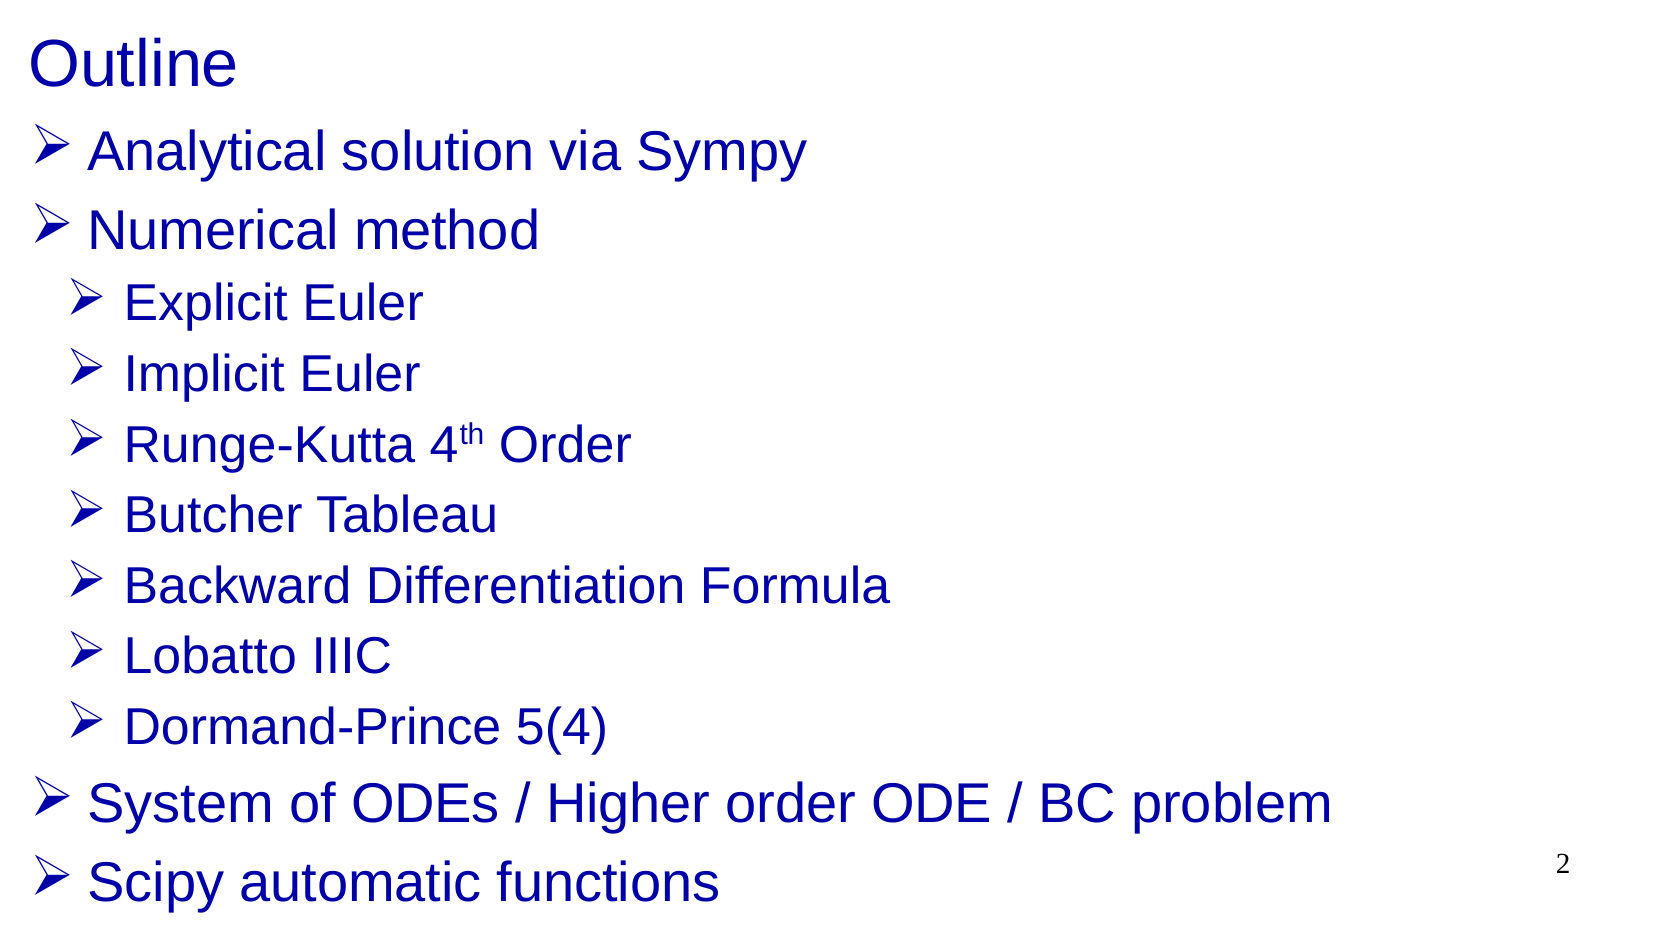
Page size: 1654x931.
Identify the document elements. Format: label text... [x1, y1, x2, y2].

title Outline [28, 21, 1626, 106]
list Analytical solution via Sympy Numerical method Explicit Euler Implicit Euler Runge-Kutta 4th Order Butcher Tableau Backward Differentiation Formula Lobatto IIIC Dormand-Prince 5(4) System of ODEs / Higher order ODE / BC problem Scipy automatic functions [30, 120, 1645, 916]
